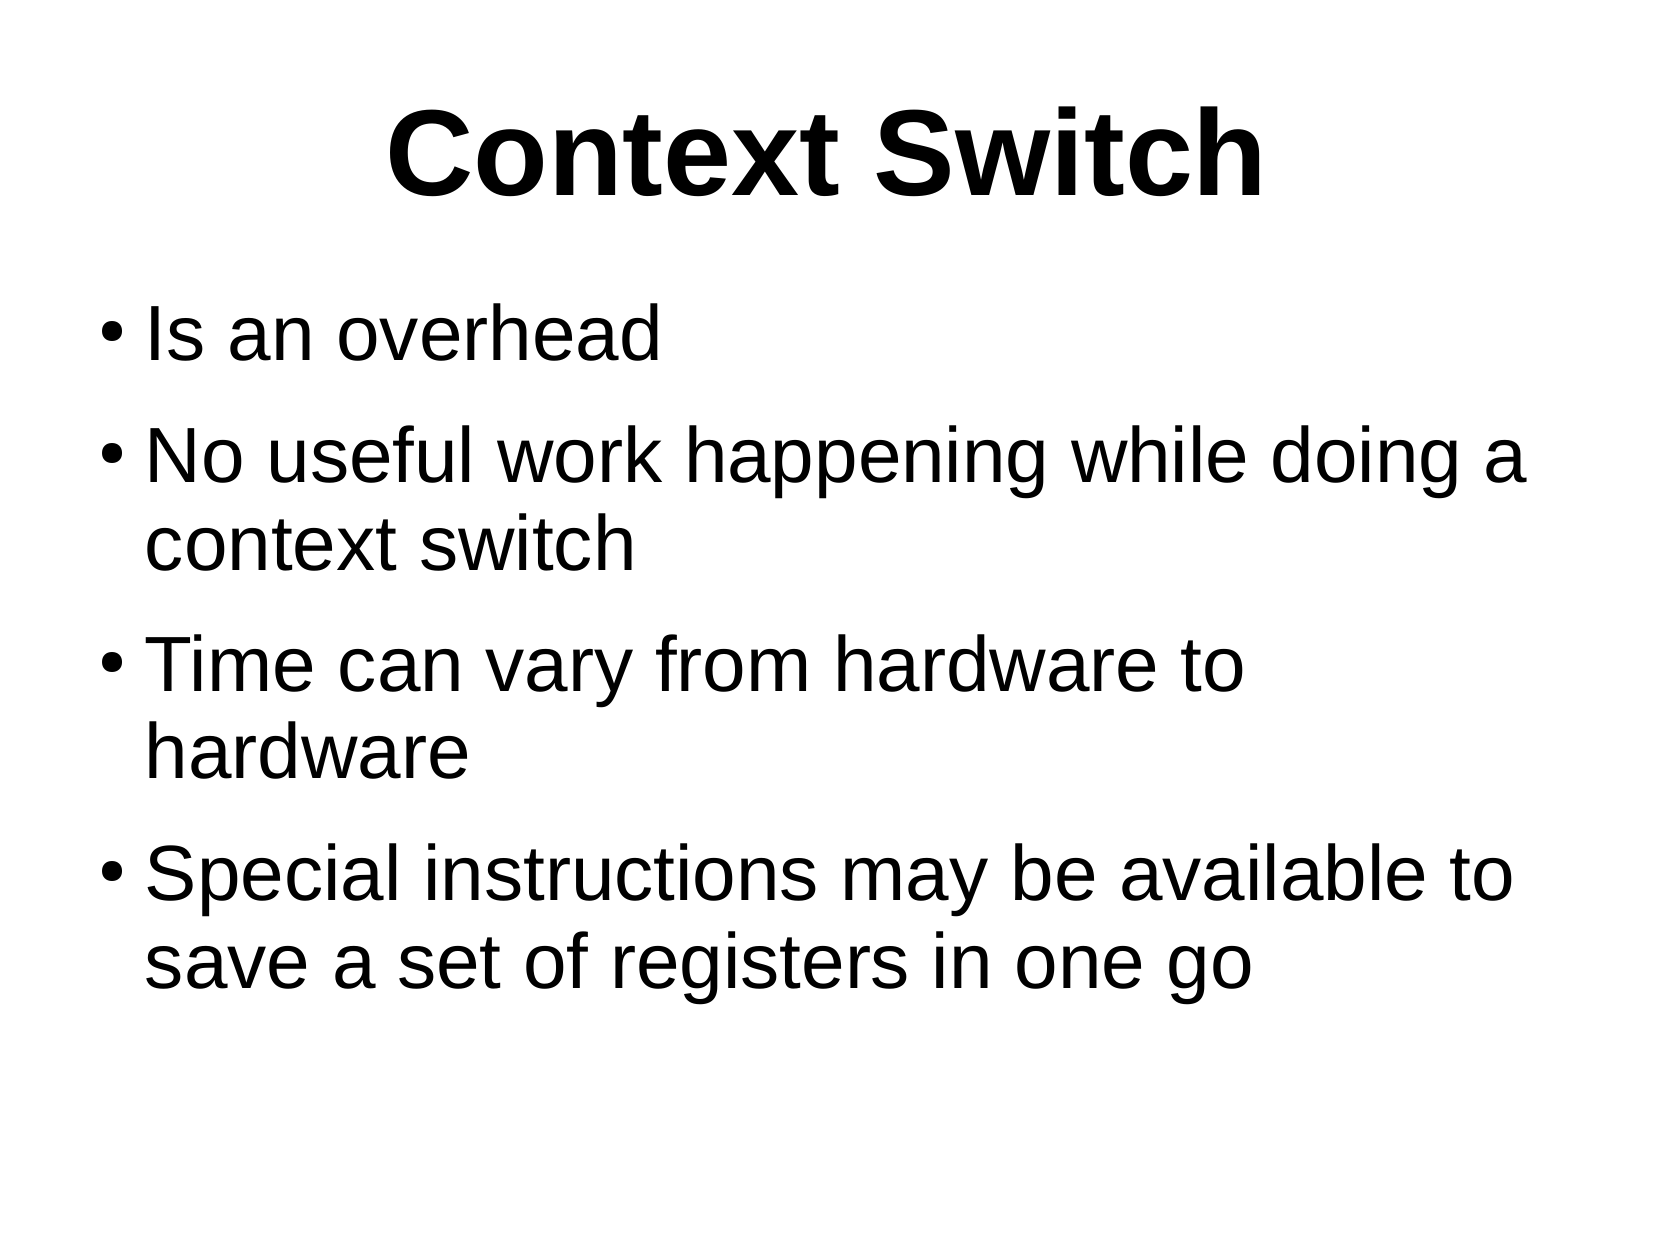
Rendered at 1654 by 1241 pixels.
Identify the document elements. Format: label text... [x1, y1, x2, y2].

title Context Switch [82, 49, 1571, 257]
list Is an overhead No useful work happening while doing a context switch Time can vary from hardware to hardware Special instructions may be available to save a set of registers in one go [82, 290, 1571, 1010]
